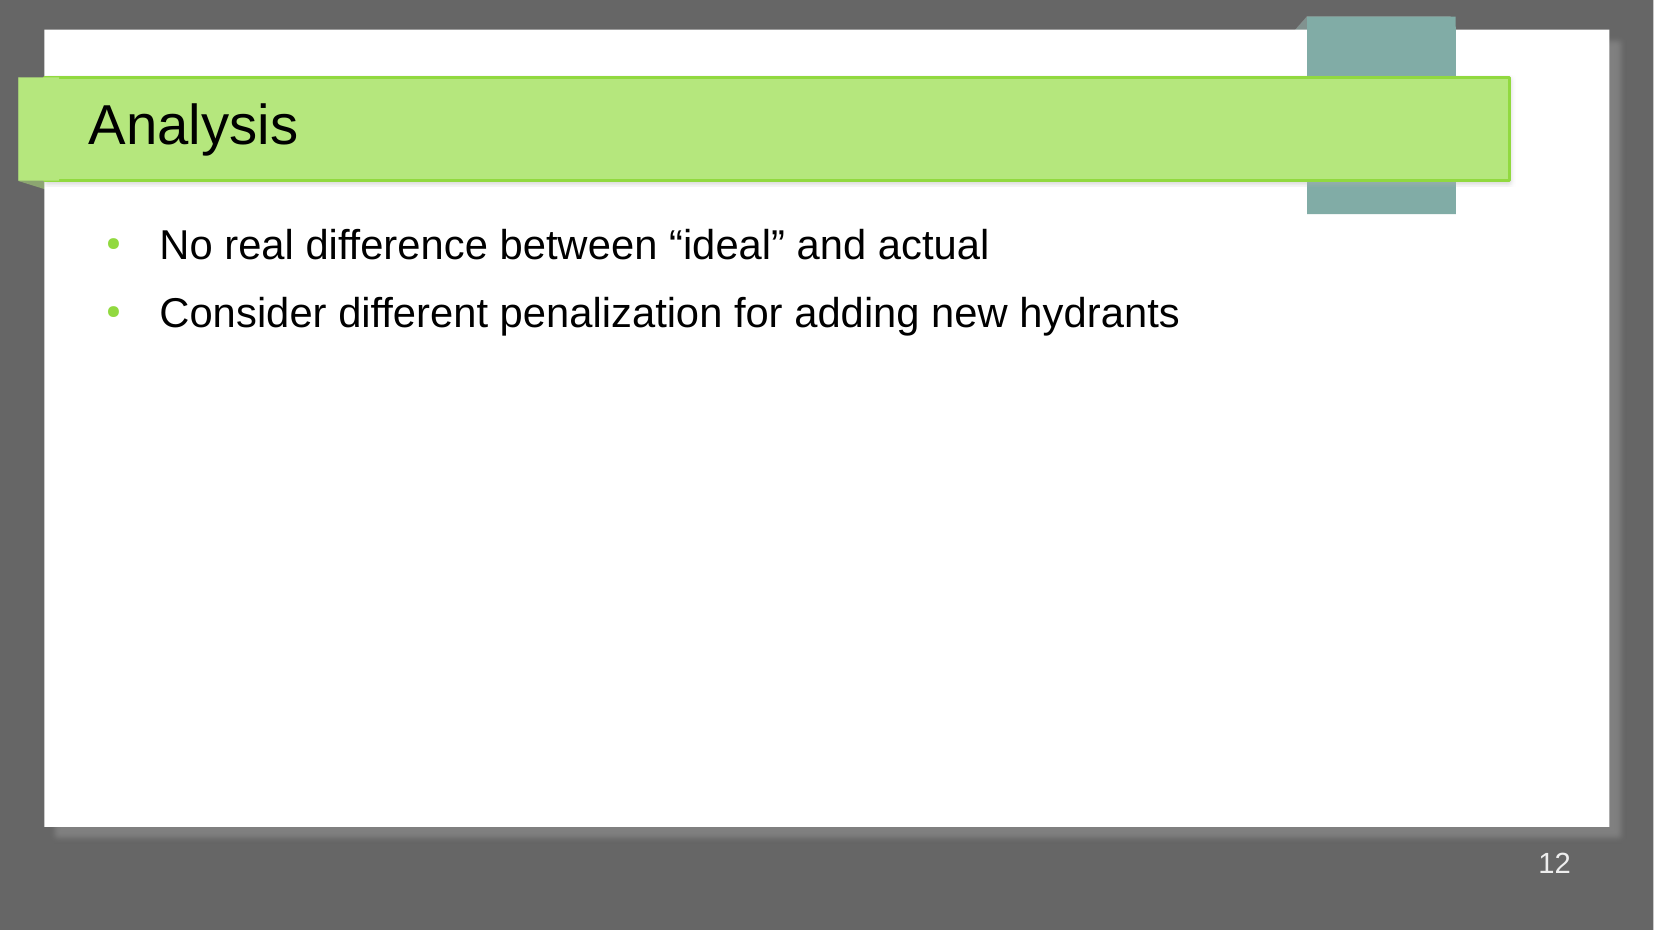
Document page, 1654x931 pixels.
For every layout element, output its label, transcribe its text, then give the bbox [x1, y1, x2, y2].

list No real difference between “ideal” and actual Consider different penalization for adding new hydrants [88, 221, 1565, 813]
title Analysis [88, 73, 1506, 178]
